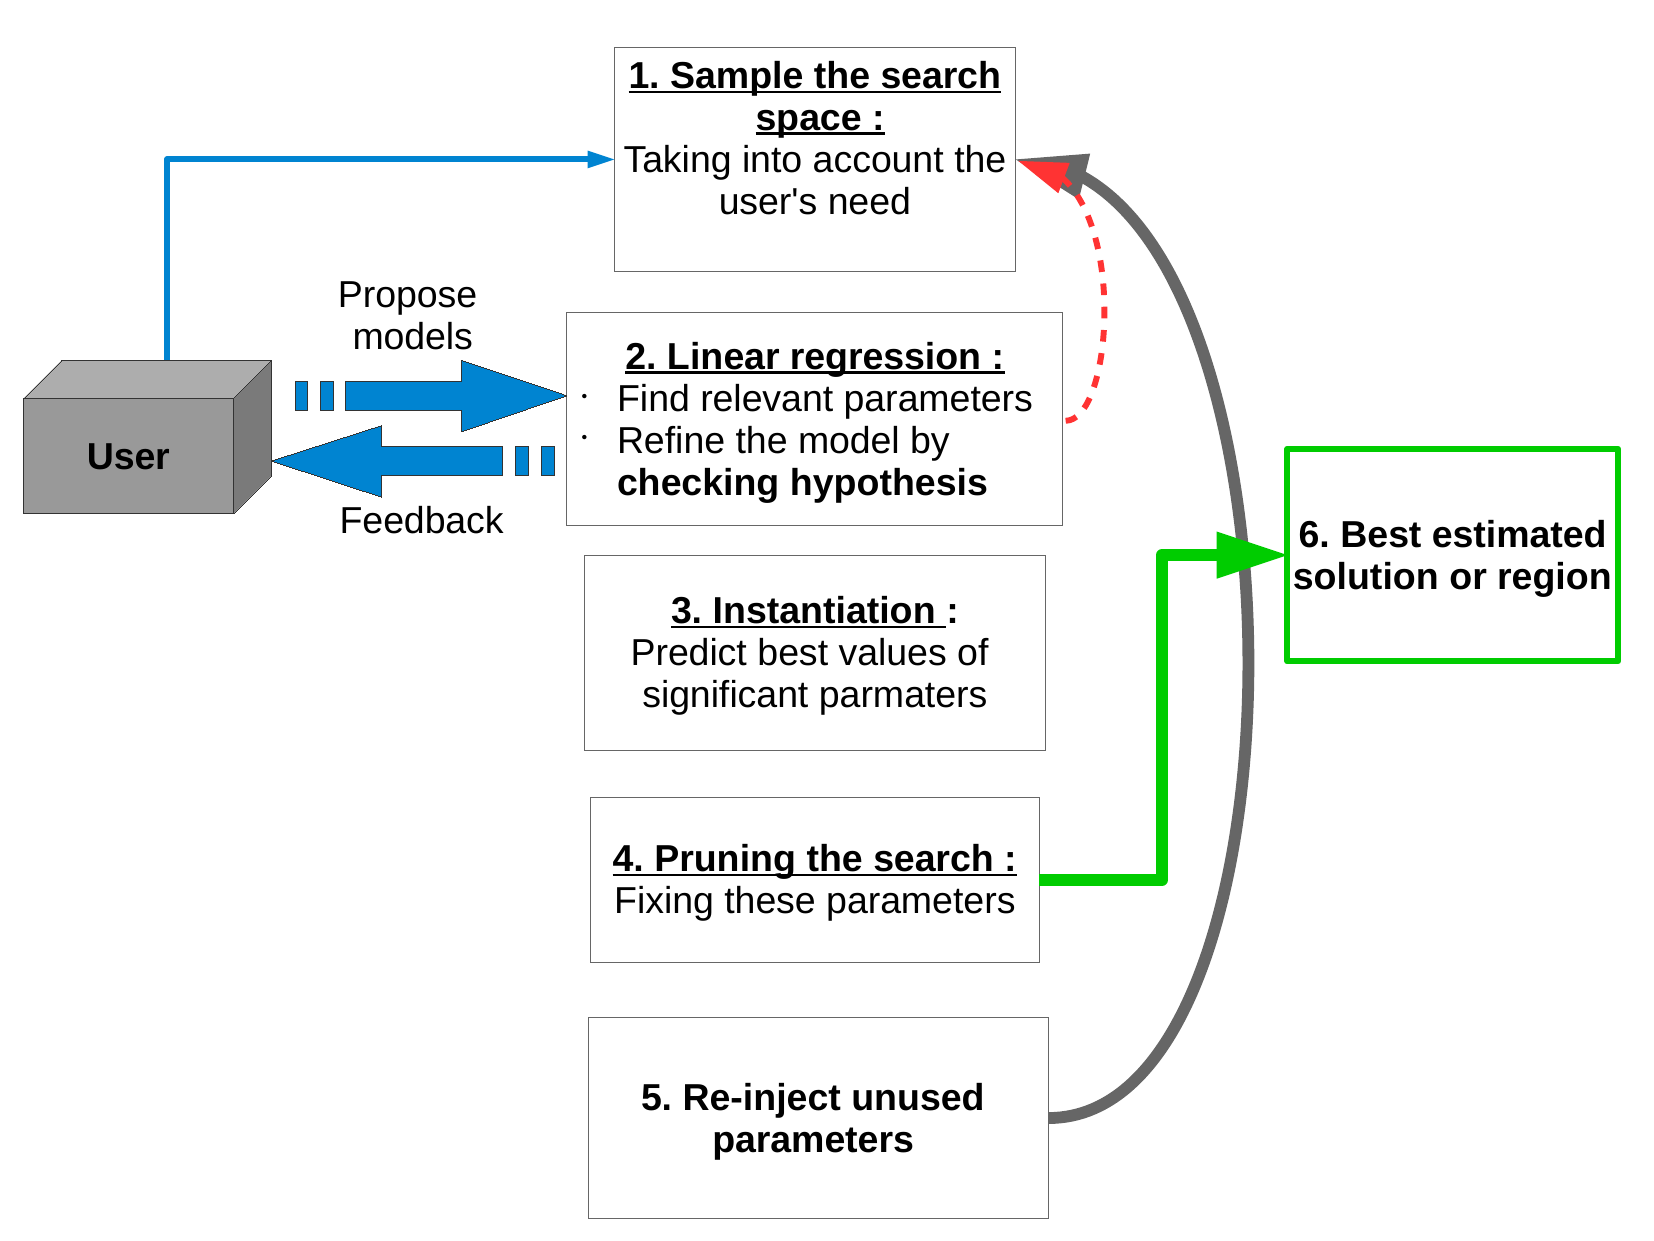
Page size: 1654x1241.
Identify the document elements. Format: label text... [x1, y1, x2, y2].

text_box 1. Sample the search space : Taking into account the user's need [614, 47, 1016, 272]
text_box [320, 381, 334, 411]
text_box [295, 381, 308, 411]
text_box 5. Re-inject unused parameters [588, 1017, 1049, 1219]
text_box 2. Linear regression : Find relevant parameters Refine the model by checking hypothesis [566, 312, 1063, 526]
text_box [541, 446, 555, 476]
text_box Feedback [324, 492, 562, 550]
text_box User [23, 399, 233, 514]
text_box [272, 425, 503, 492]
text_box 4. Pruning the search : Fixing these parameters [590, 797, 1040, 963]
text_box [515, 446, 529, 476]
text_box Propose models [301, 265, 514, 365]
text_box [345, 365, 567, 432]
text_box 3. Instantiation : Predict best values of significant parmaters [584, 555, 1046, 751]
text_box 6. Best estimated solution or region [1287, 448, 1619, 662]
